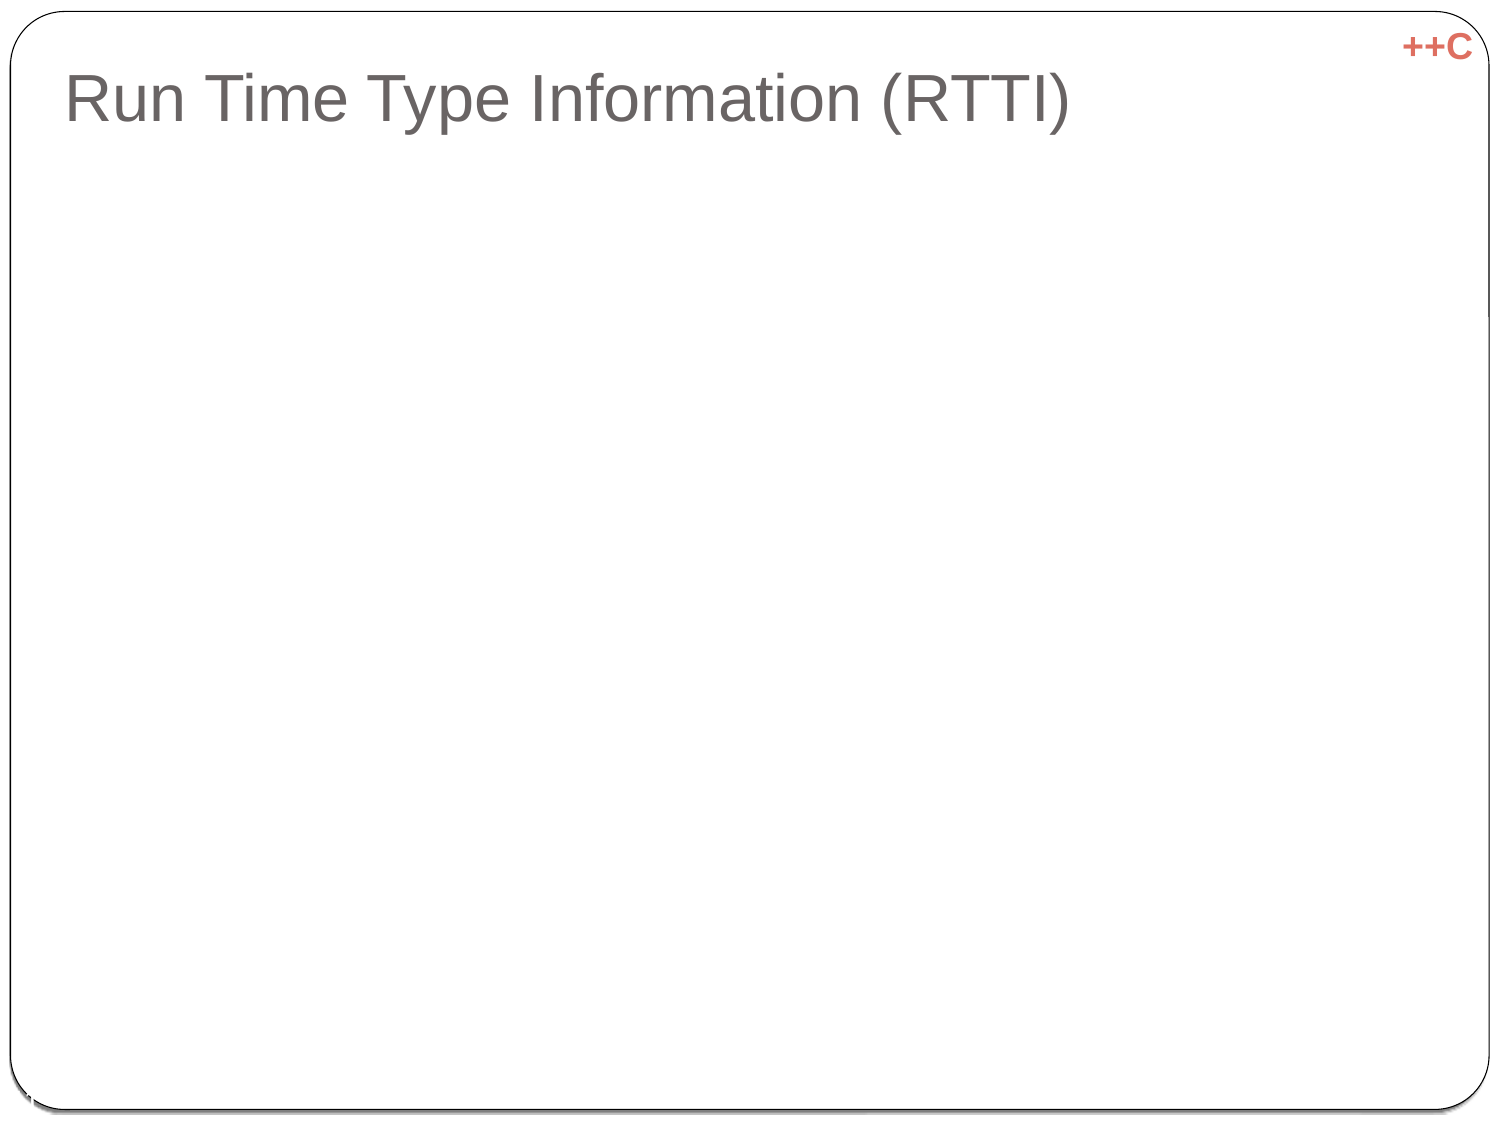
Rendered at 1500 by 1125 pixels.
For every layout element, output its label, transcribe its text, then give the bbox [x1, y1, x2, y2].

slide_number <number> [0, 1074, 50, 1125]
title Run Time Type Information (RTTI) [50, 45, 1450, 150]
